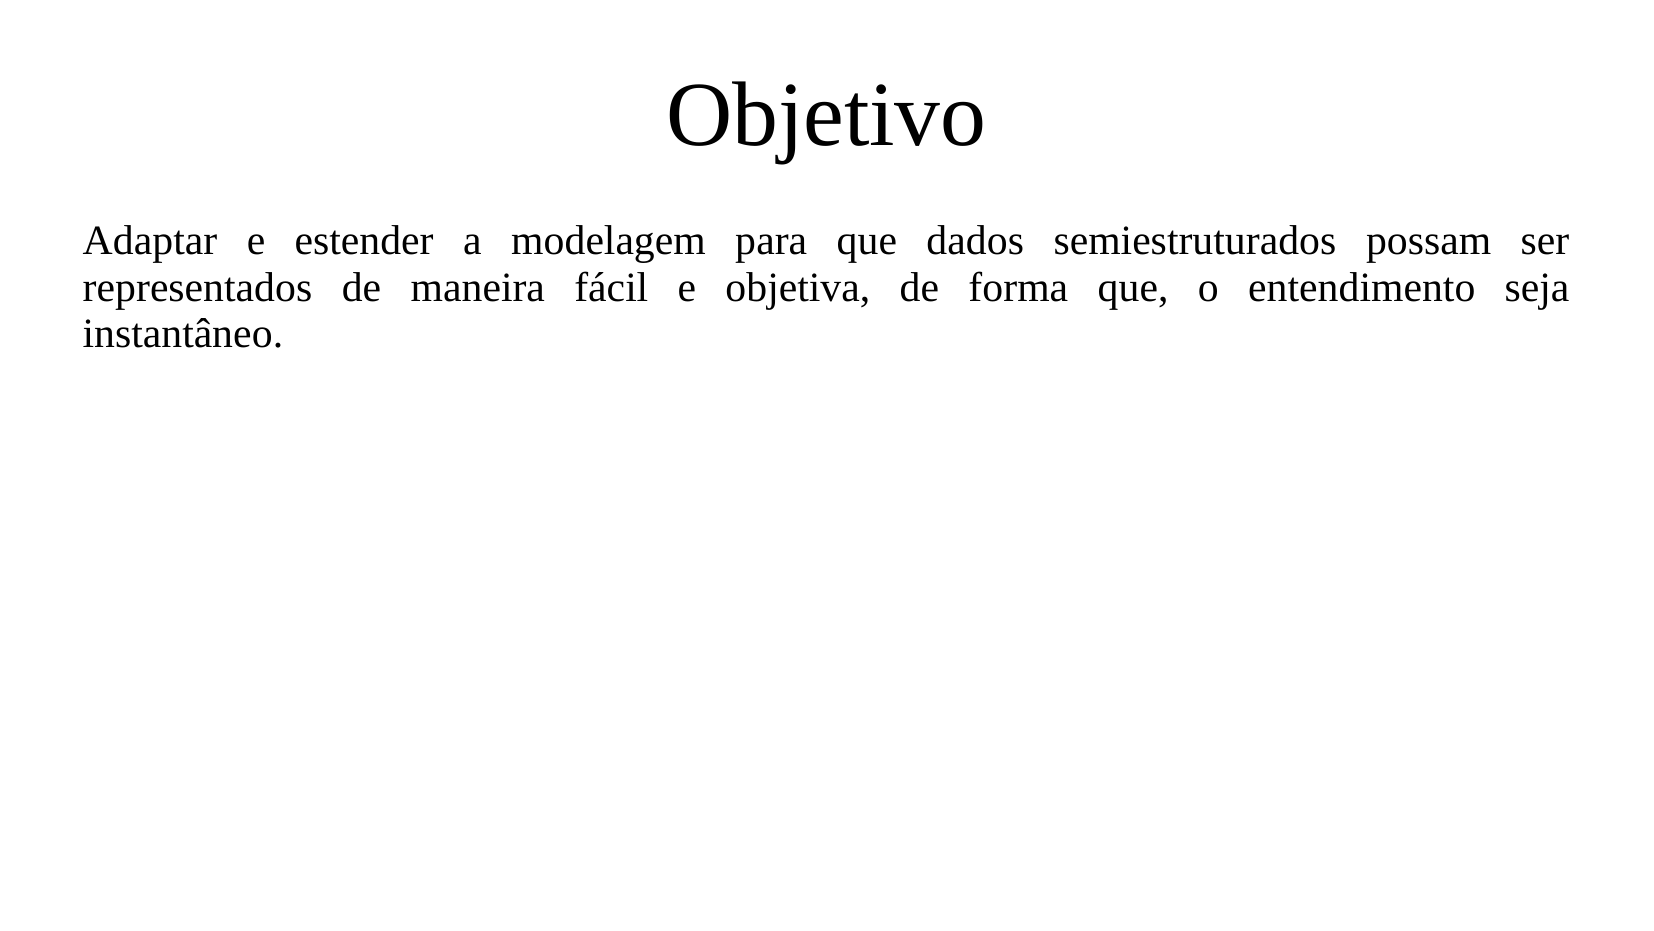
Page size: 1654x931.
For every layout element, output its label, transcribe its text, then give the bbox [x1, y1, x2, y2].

title Objetivo [82, 37, 1571, 193]
list Adaptar e estender a modelagem para que dados semiestruturados possam ser representados de maneira fácil e objetiva, de forma que, o entendimento seja instantâneo. [82, 217, 1571, 758]
